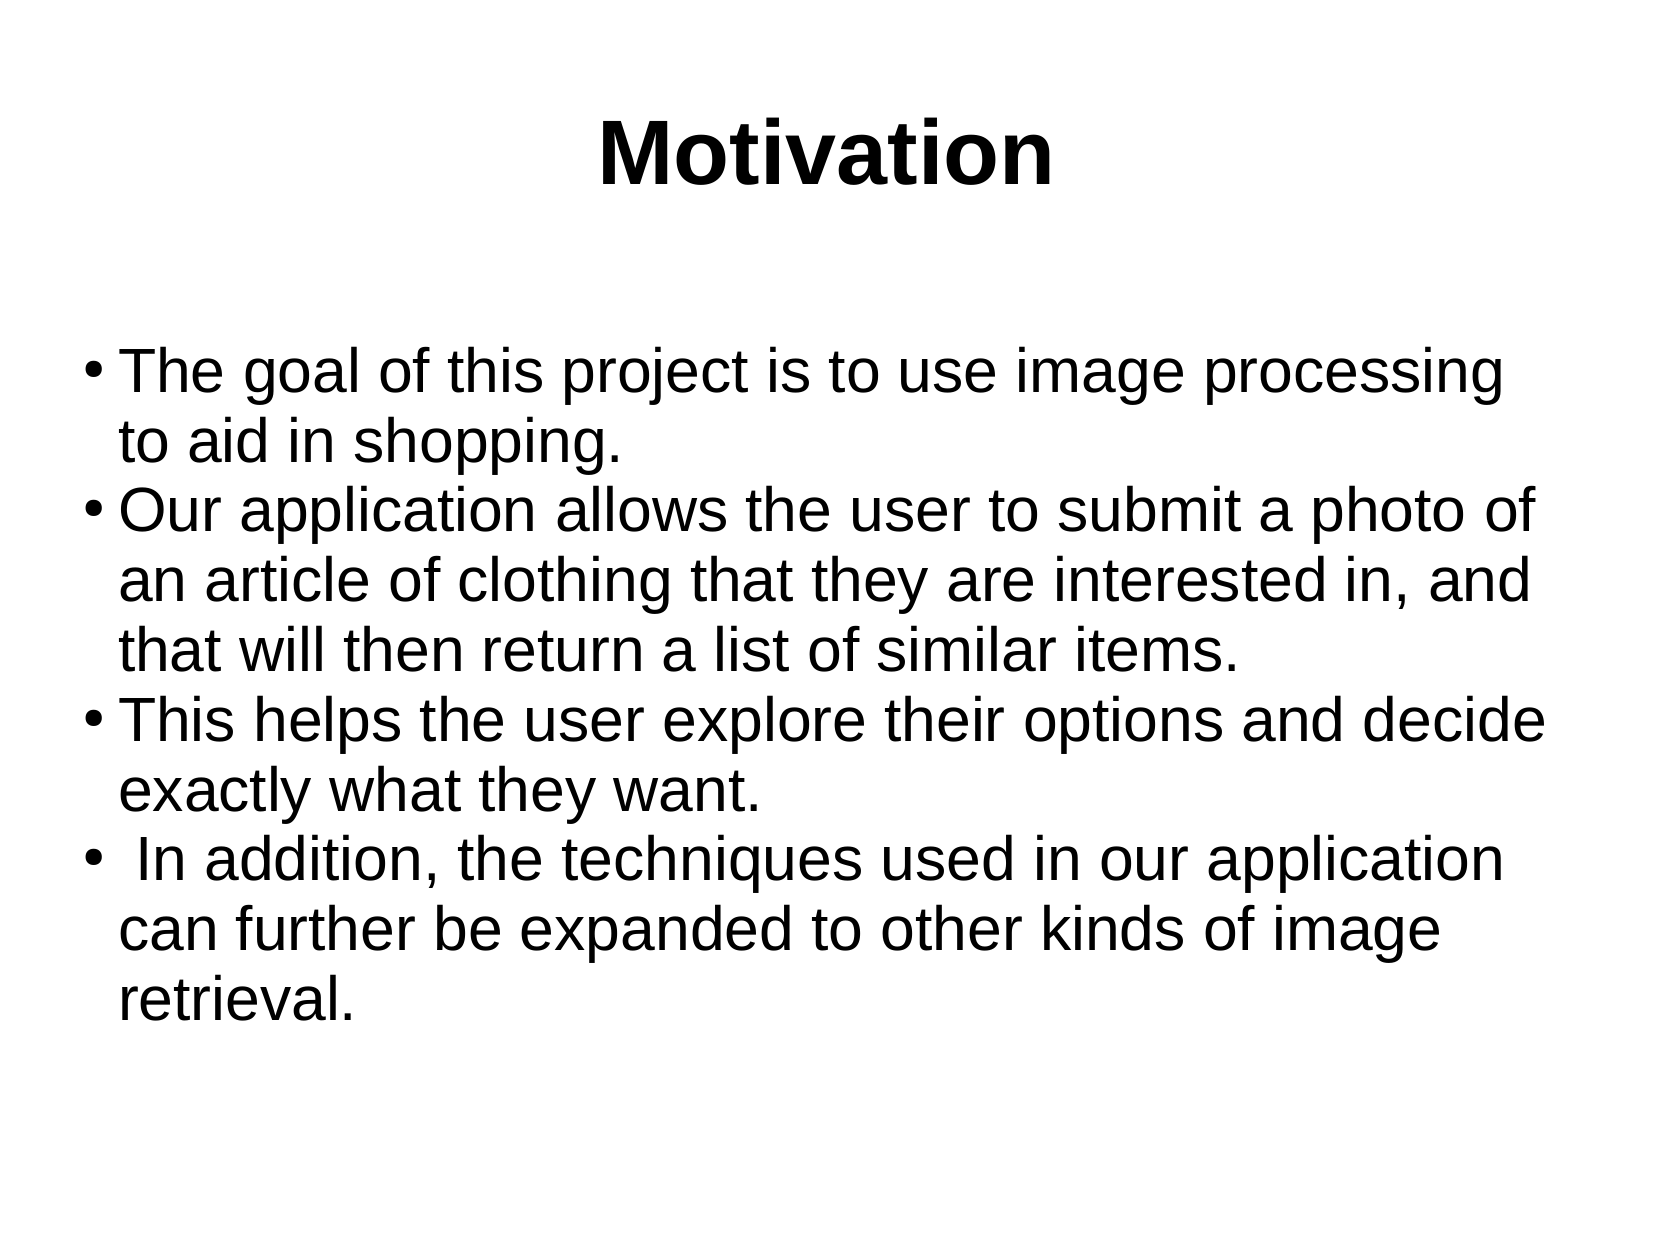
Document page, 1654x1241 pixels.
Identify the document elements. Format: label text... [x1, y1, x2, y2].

subtitle The goal of this project is to use image processing to aid in shopping. Our application allows the user to submit a photo of an article of clothing that they are interested in, and that will then return a list of similar items. This helps the user explore their options and decide exactly what they want. In addition, the techniques used in our application can further be expanded to other kinds of image retrieval. [82, 264, 1571, 1035]
title Motivation [82, 49, 1571, 257]
